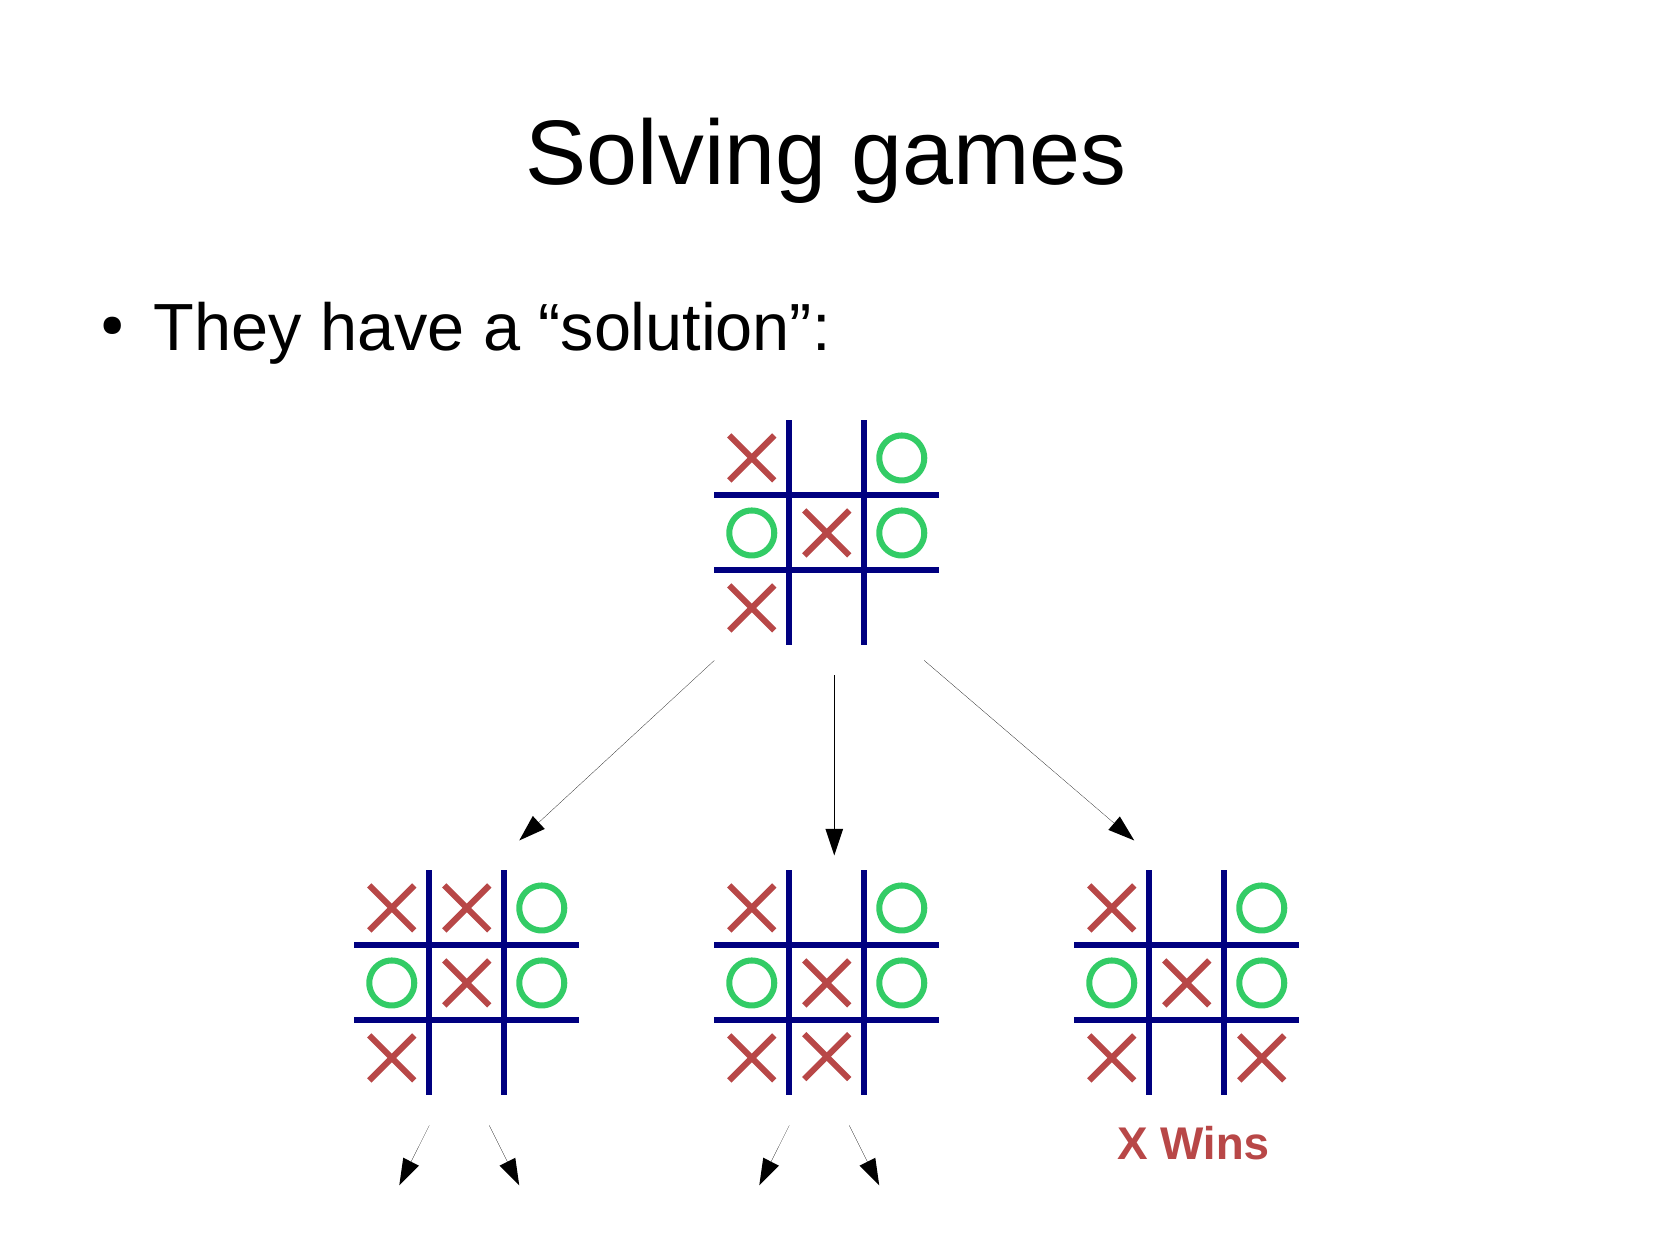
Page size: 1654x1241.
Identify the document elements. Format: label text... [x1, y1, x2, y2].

text_box X Wins [1102, 1110, 1285, 1178]
title Solving games [82, 49, 1571, 257]
list They have a “solution”: [82, 290, 1571, 1109]
